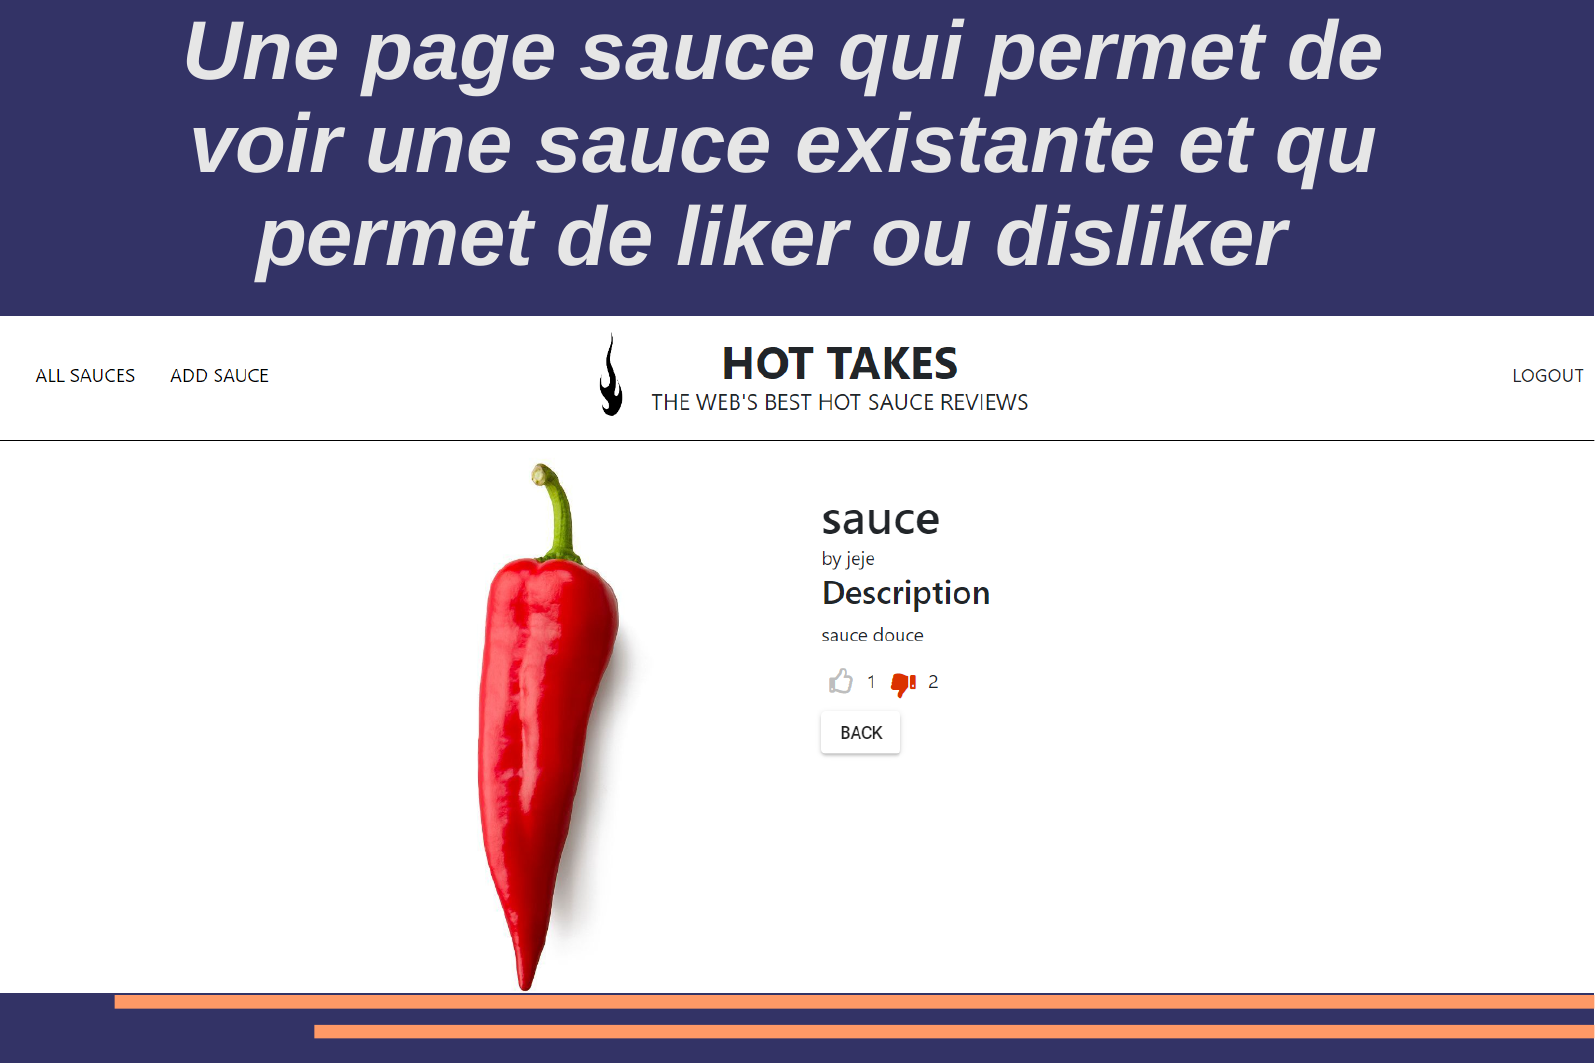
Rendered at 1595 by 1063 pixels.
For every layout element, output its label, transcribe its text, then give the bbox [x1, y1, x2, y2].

title Une page sauce qui permet de voir une sauce existante et qu permet de liker ou disliker [102, 4, 1465, 284]
picture [0, 316, 1595, 993]
